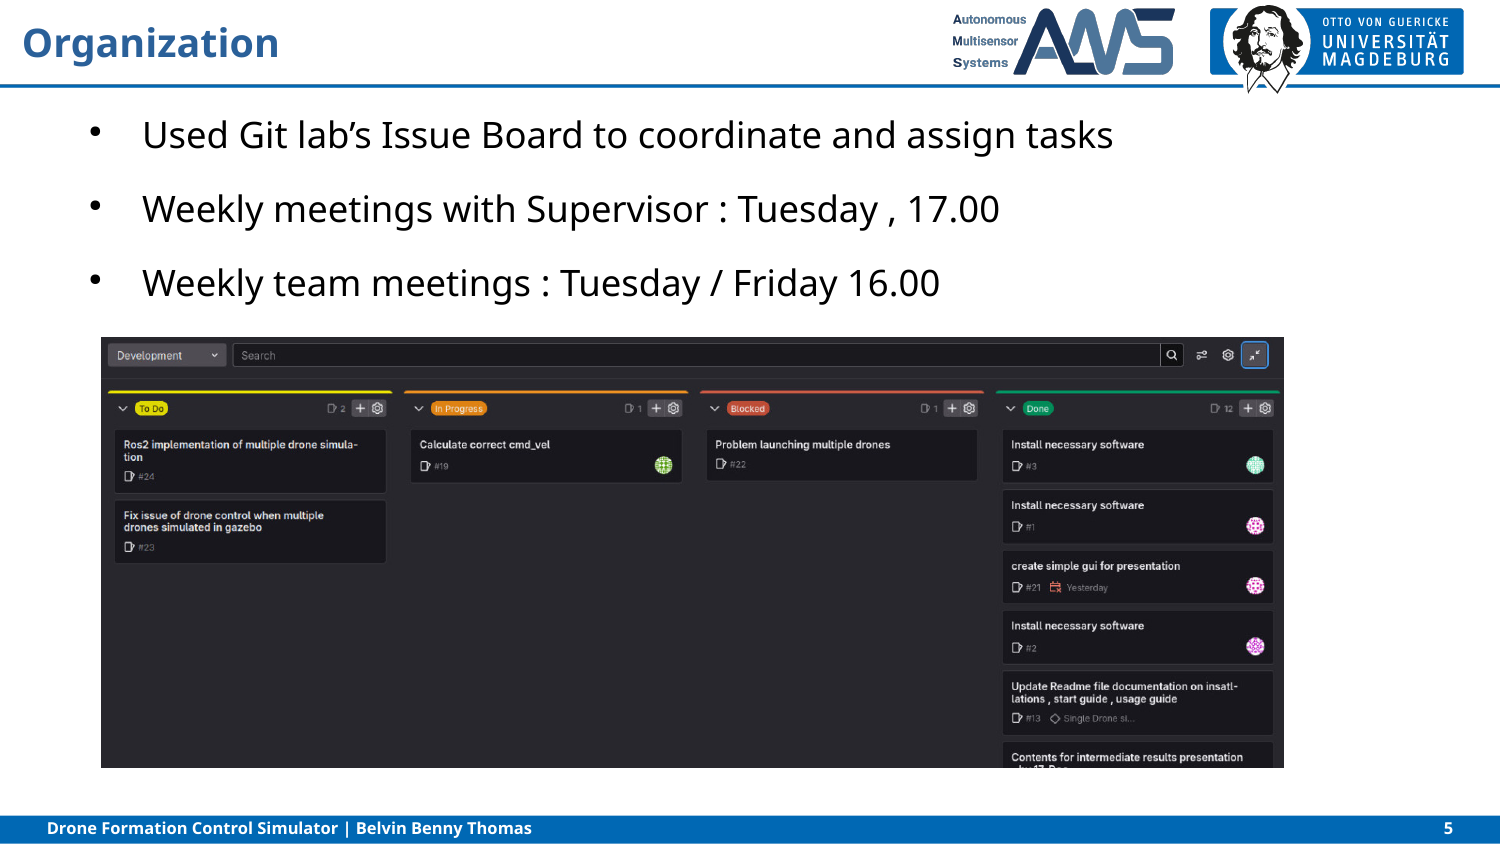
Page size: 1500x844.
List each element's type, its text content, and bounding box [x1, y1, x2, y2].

picture [101, 337, 1284, 768]
picture [0, 0, 1500, 103]
list Used Git lab’s Issue Board to coordinate and assign tasks Weekly meetings with Supervisor : Tuesday , 17.00 Weekly team meetings : Tuesday / Friday 16.00 [71, 112, 1429, 721]
title Organization [0, 0, 943, 86]
